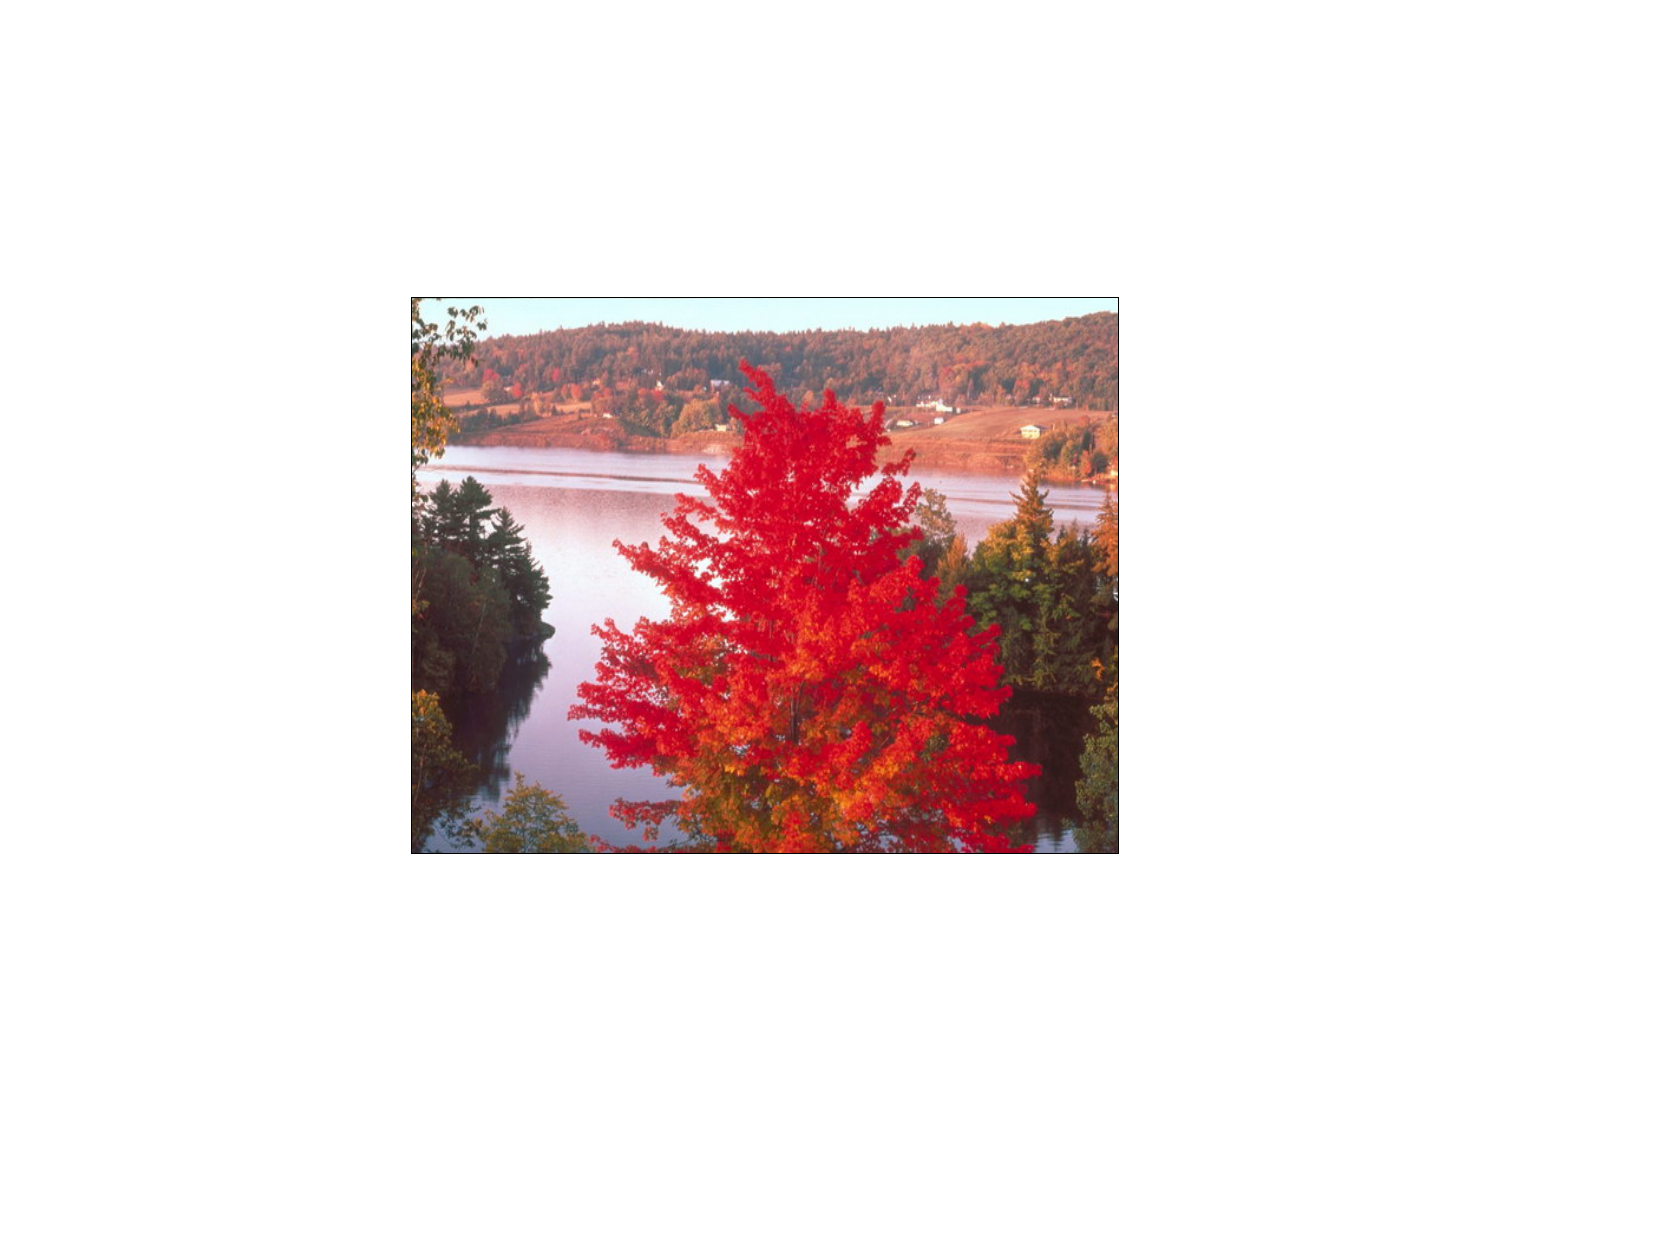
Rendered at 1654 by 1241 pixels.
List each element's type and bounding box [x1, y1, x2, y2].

picture [411, 297, 1119, 854]
